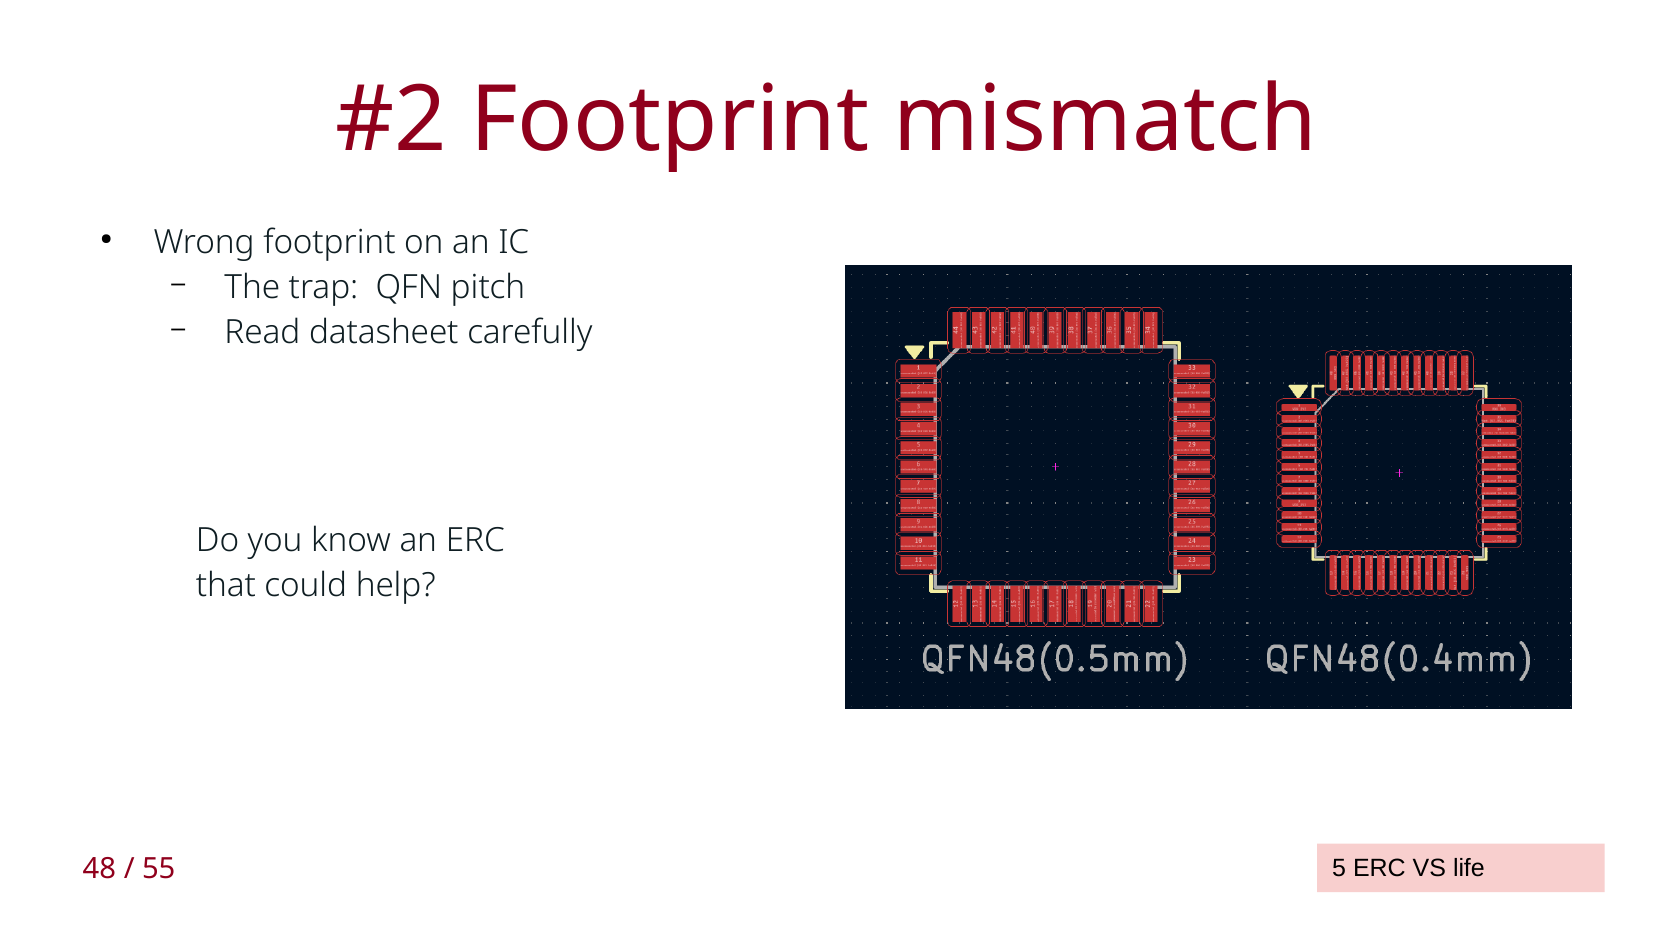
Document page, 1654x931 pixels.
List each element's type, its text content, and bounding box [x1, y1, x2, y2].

text_box 5 ERC VS life [1317, 843, 1605, 893]
list Wrong footprint on an IC The trap: QFN pitch Read datasheet carefully [82, 217, 809, 758]
list Do you know an ERC that could help? [124, 515, 778, 620]
picture [845, 217, 1572, 757]
title #2 Footprint mismatch [82, 37, 1571, 193]
